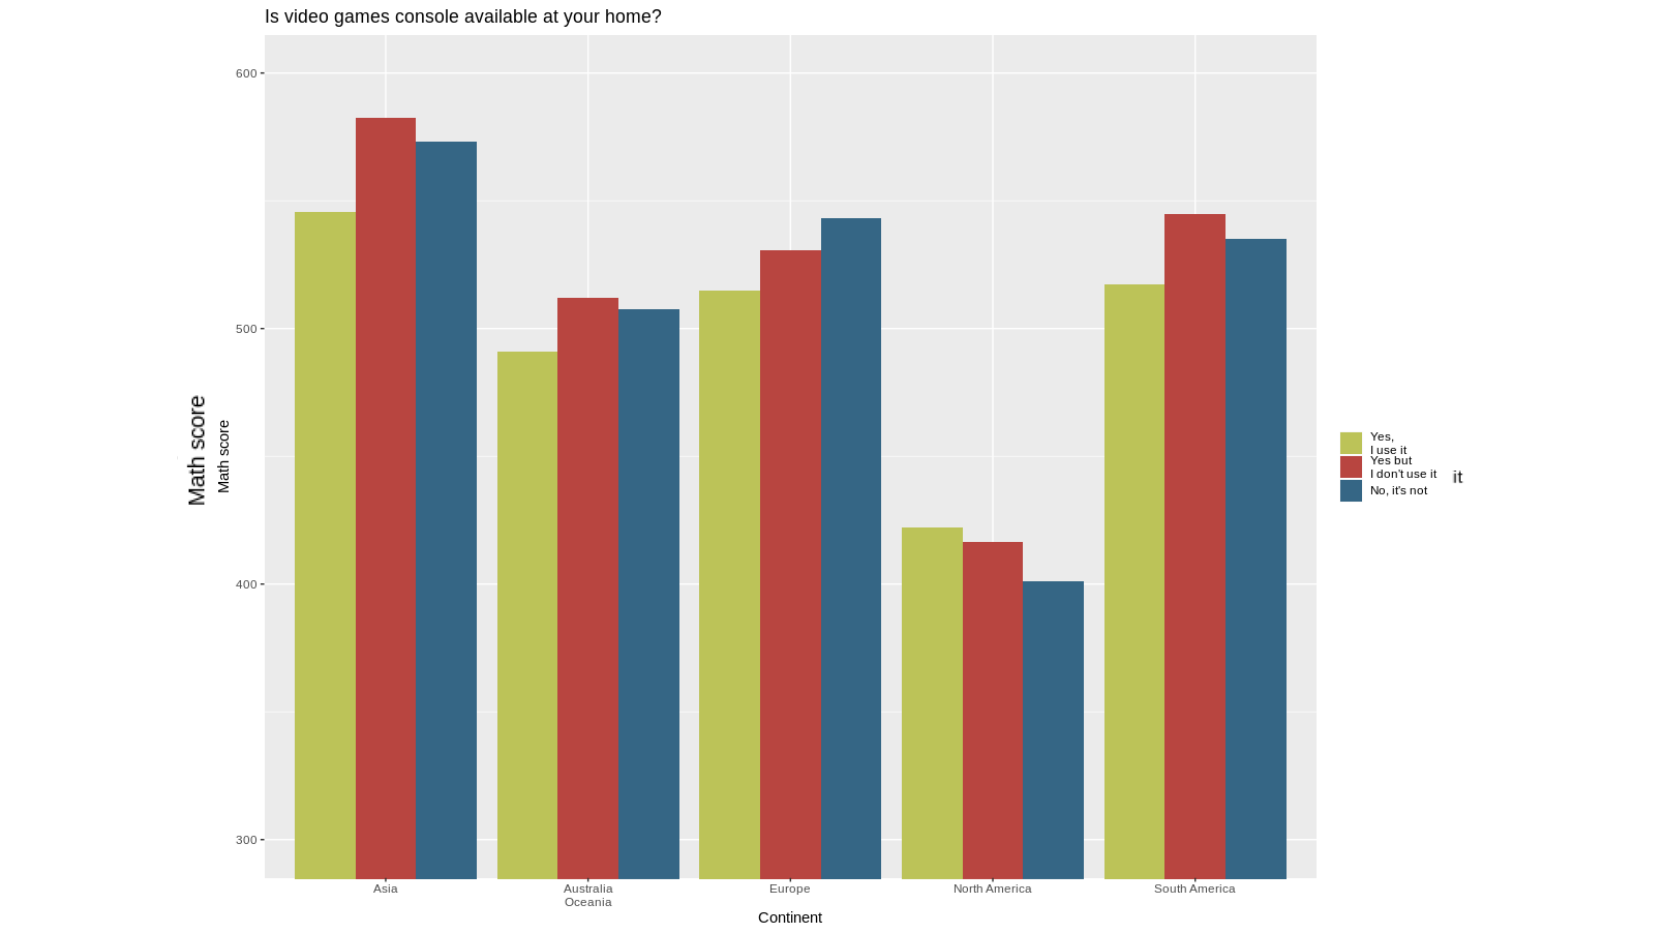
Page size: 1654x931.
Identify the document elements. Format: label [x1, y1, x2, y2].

picture [169, 2, 1495, 931]
